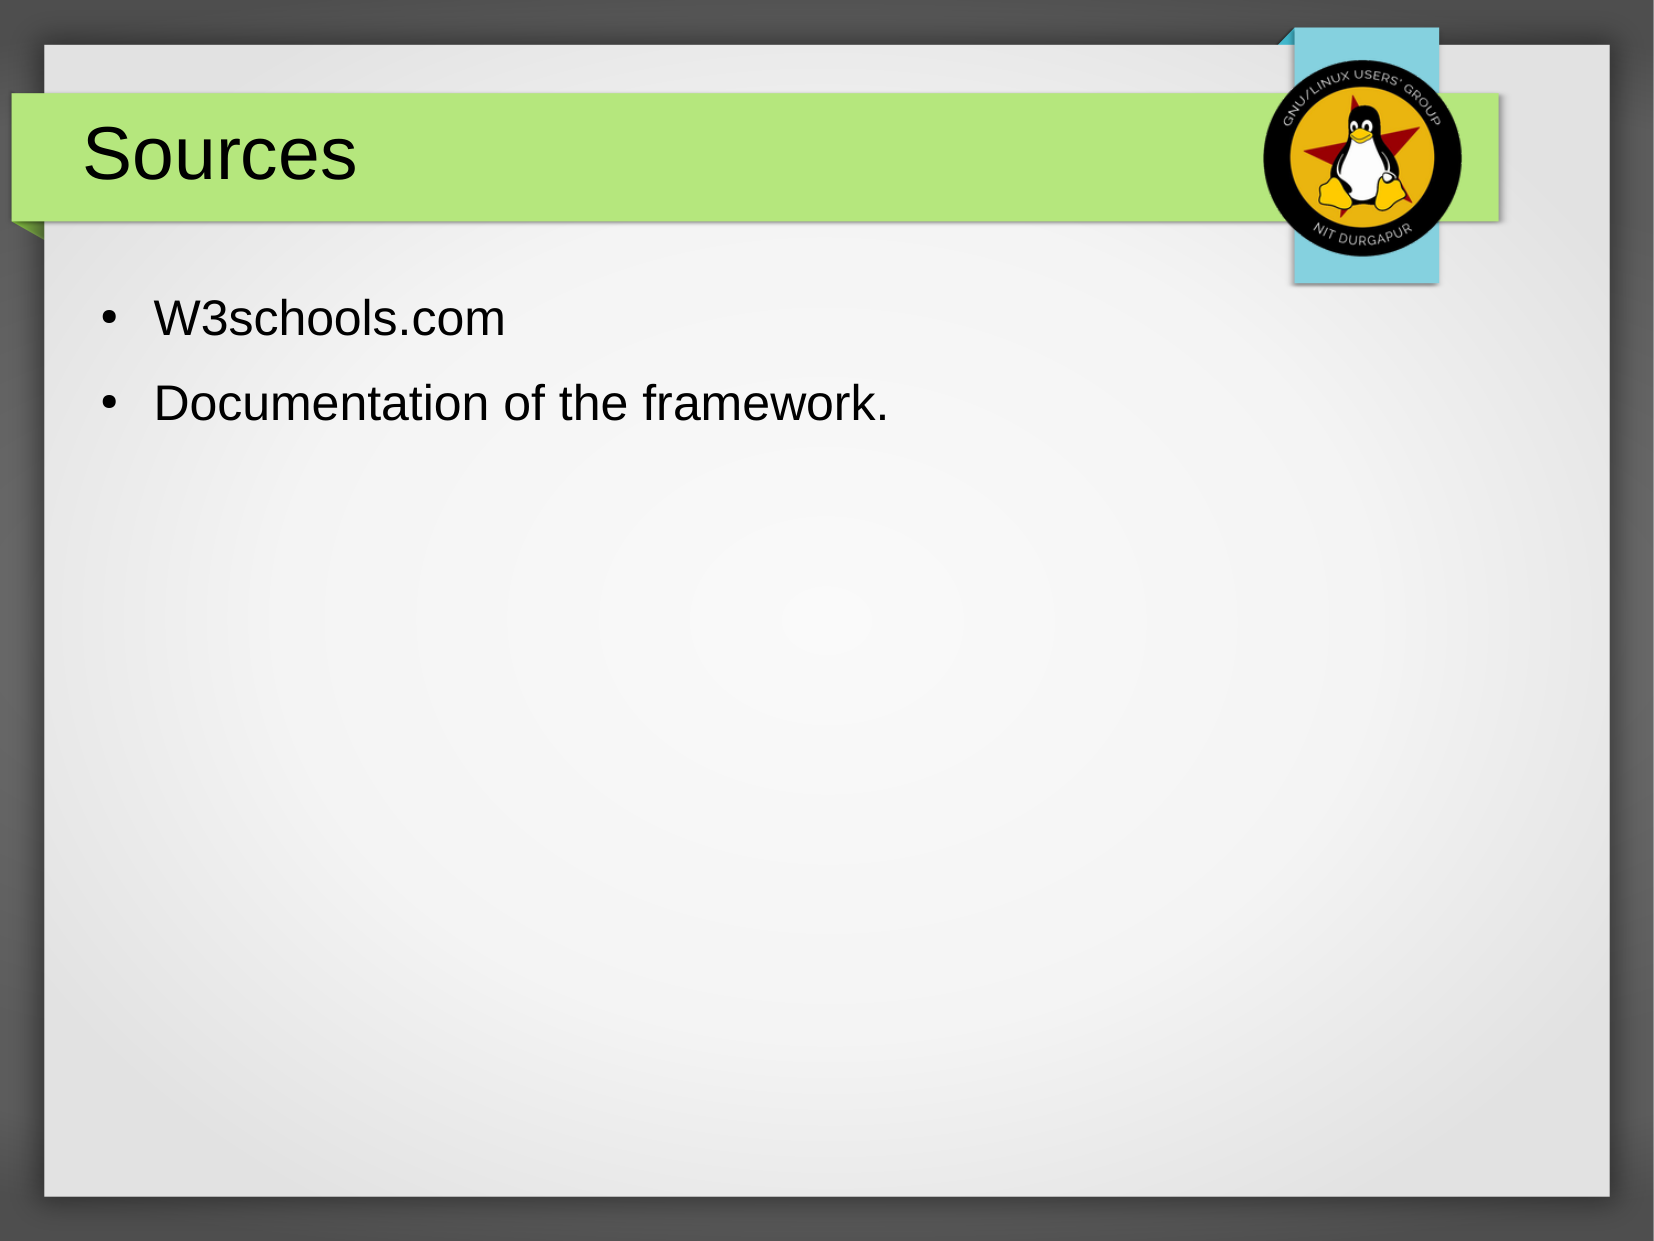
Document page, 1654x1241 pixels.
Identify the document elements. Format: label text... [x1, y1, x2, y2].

picture [0, 0, 1654, 1241]
list W3schools.com Documentation of the framework. [82, 290, 1571, 1229]
title Sources [82, 94, 1263, 213]
